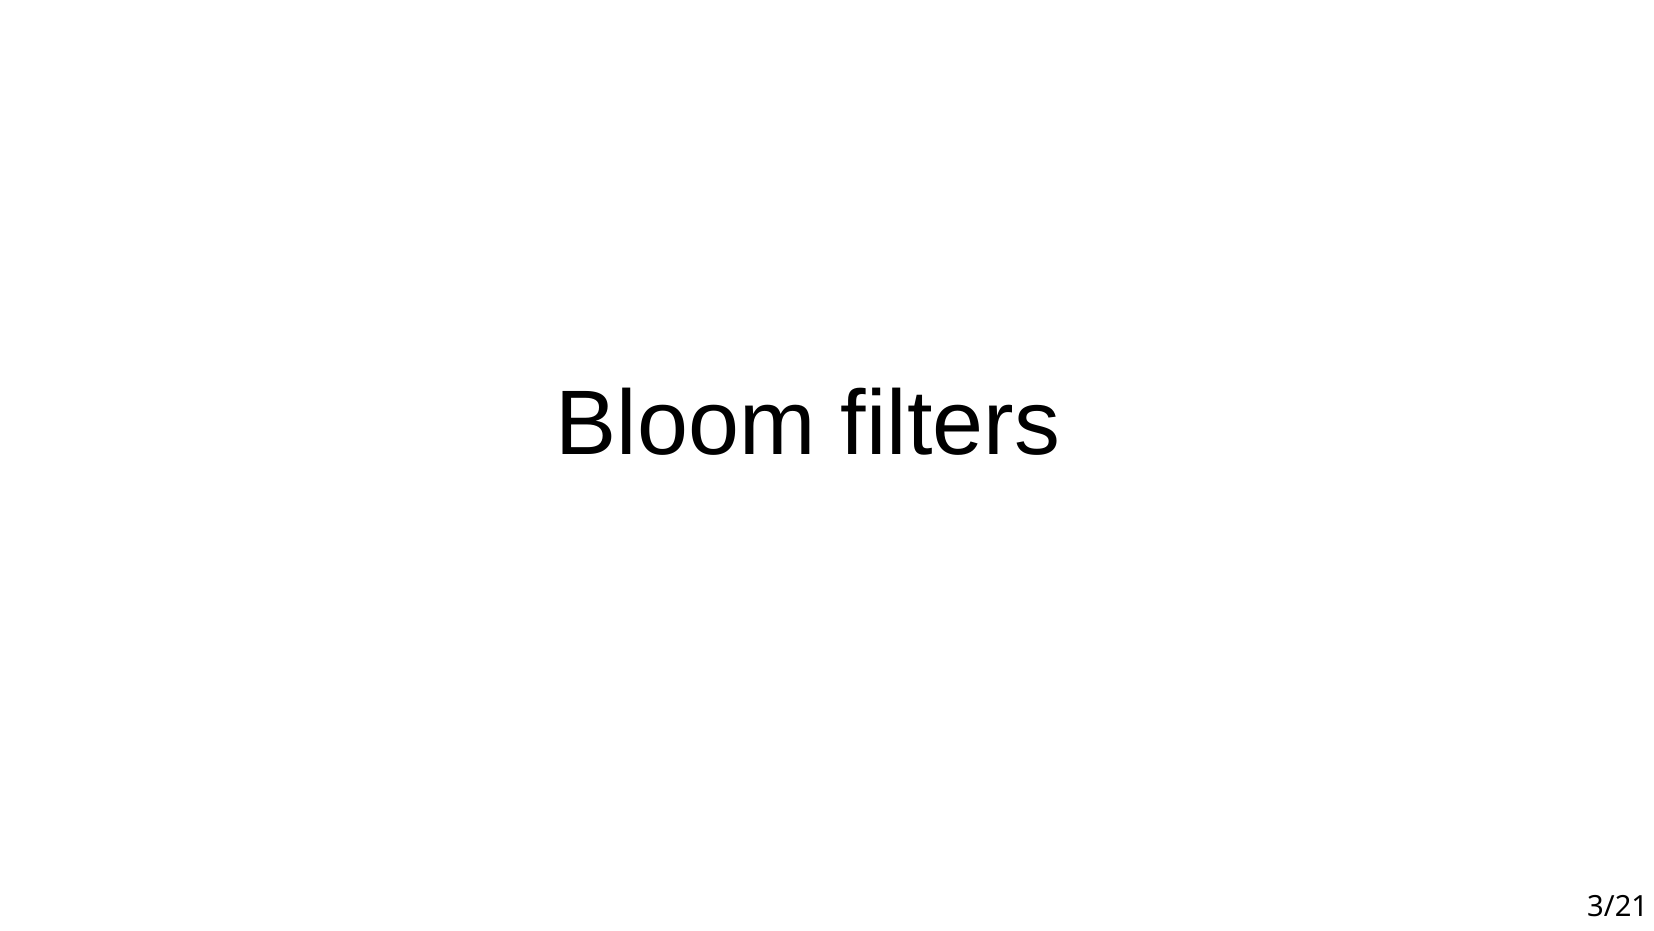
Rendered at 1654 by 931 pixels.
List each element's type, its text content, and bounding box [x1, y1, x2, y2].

title Bloom filters [64, 345, 1553, 501]
